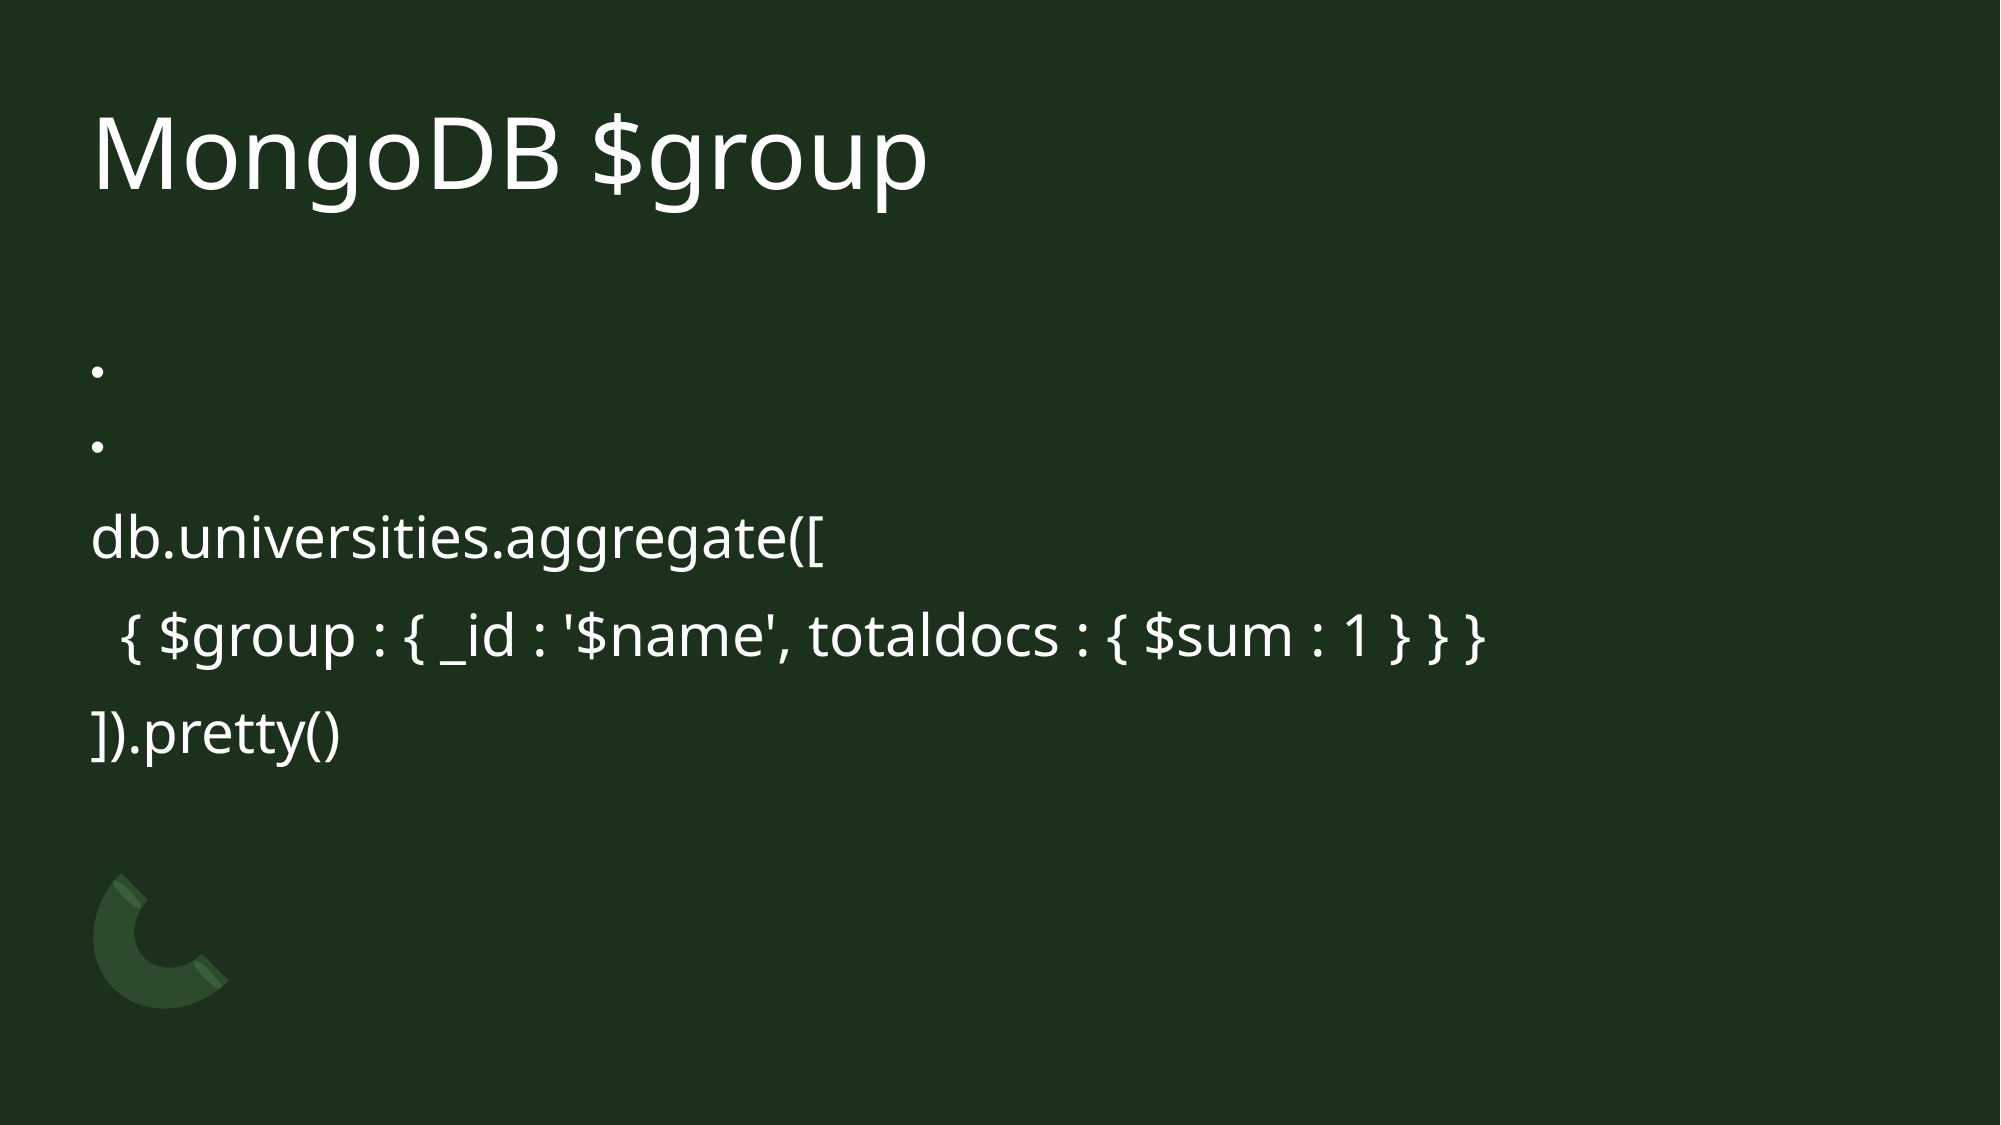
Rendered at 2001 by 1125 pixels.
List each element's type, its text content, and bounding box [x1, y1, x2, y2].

list db.universities.aggregate([ { $group : { _id : '$name', totaldocs : { $sum : 1 } } } ]).pretty() [90, 346, 1910, 1000]
title MongoDB $group [90, 90, 1910, 309]
